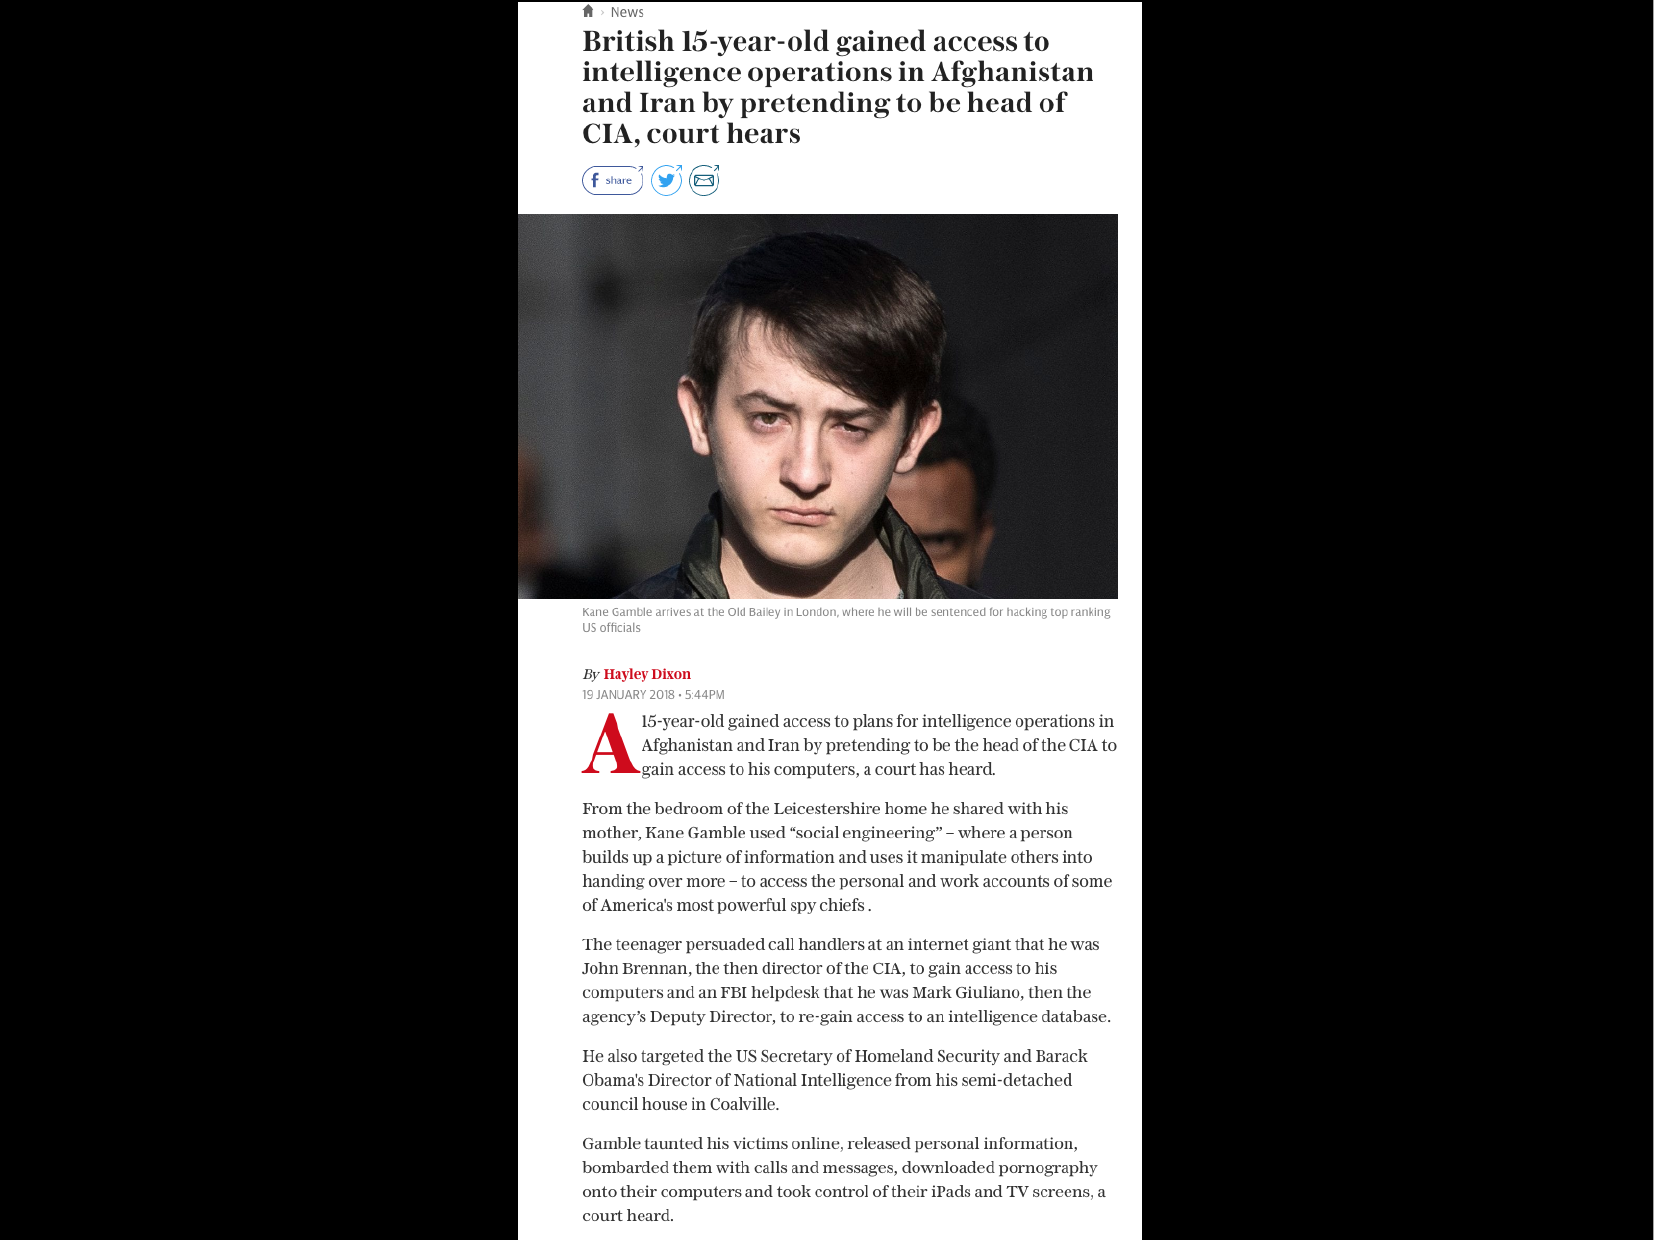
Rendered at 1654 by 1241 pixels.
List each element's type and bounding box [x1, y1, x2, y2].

picture [518, 2, 1142, 1241]
